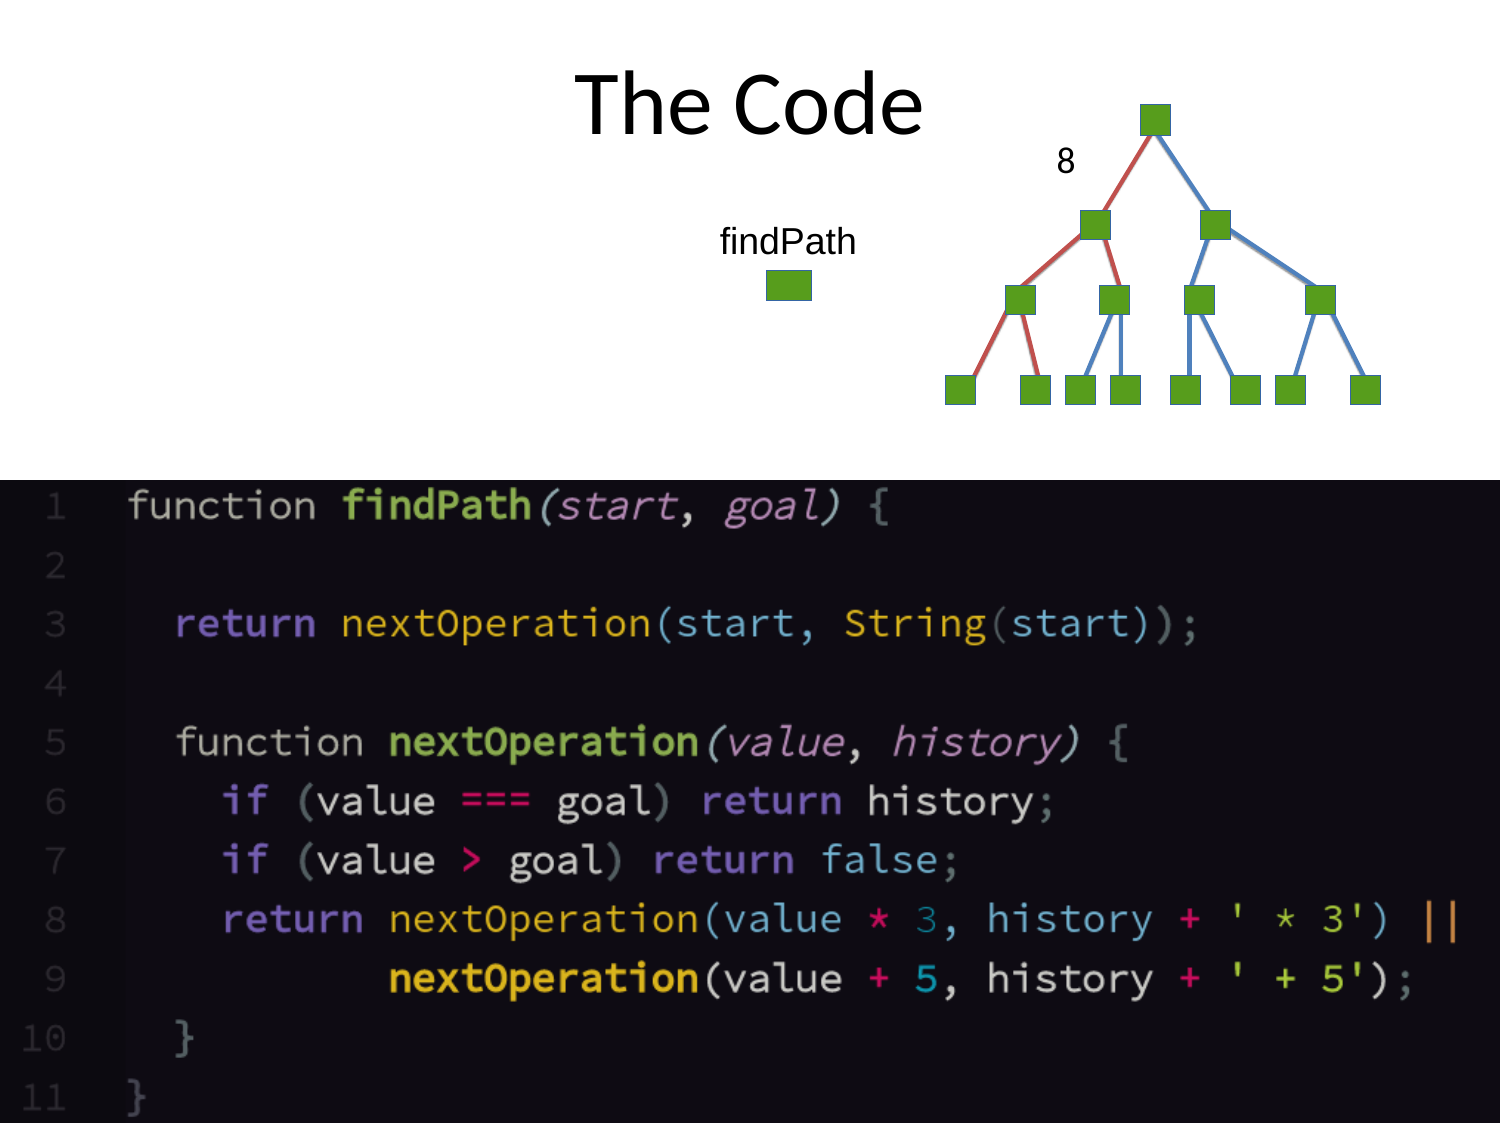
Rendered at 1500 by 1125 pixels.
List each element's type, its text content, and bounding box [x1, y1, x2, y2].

text_box [766, 271, 812, 301]
text_box [1099, 285, 1130, 315]
text_box [1110, 375, 1141, 405]
text_box [1200, 210, 1231, 240]
picture [0, 480, 1500, 1123]
text_box [1020, 375, 1051, 405]
text_box [1065, 375, 1096, 405]
text_box [1184, 285, 1215, 315]
text_box [1170, 375, 1201, 405]
text_box [1275, 375, 1306, 405]
text_box [1230, 375, 1261, 405]
title The Code [1120, 138, 1191, 192]
text_box 8 [1041, 128, 1091, 189]
text_box [1305, 285, 1336, 315]
text_box [1350, 375, 1381, 405]
title The Code [75, 3, 1425, 192]
text_box [945, 375, 976, 405]
text_box findPath [705, 213, 872, 271]
text_box [1080, 210, 1111, 240]
text_box [1140, 104, 1171, 136]
text_box [1005, 285, 1036, 315]
